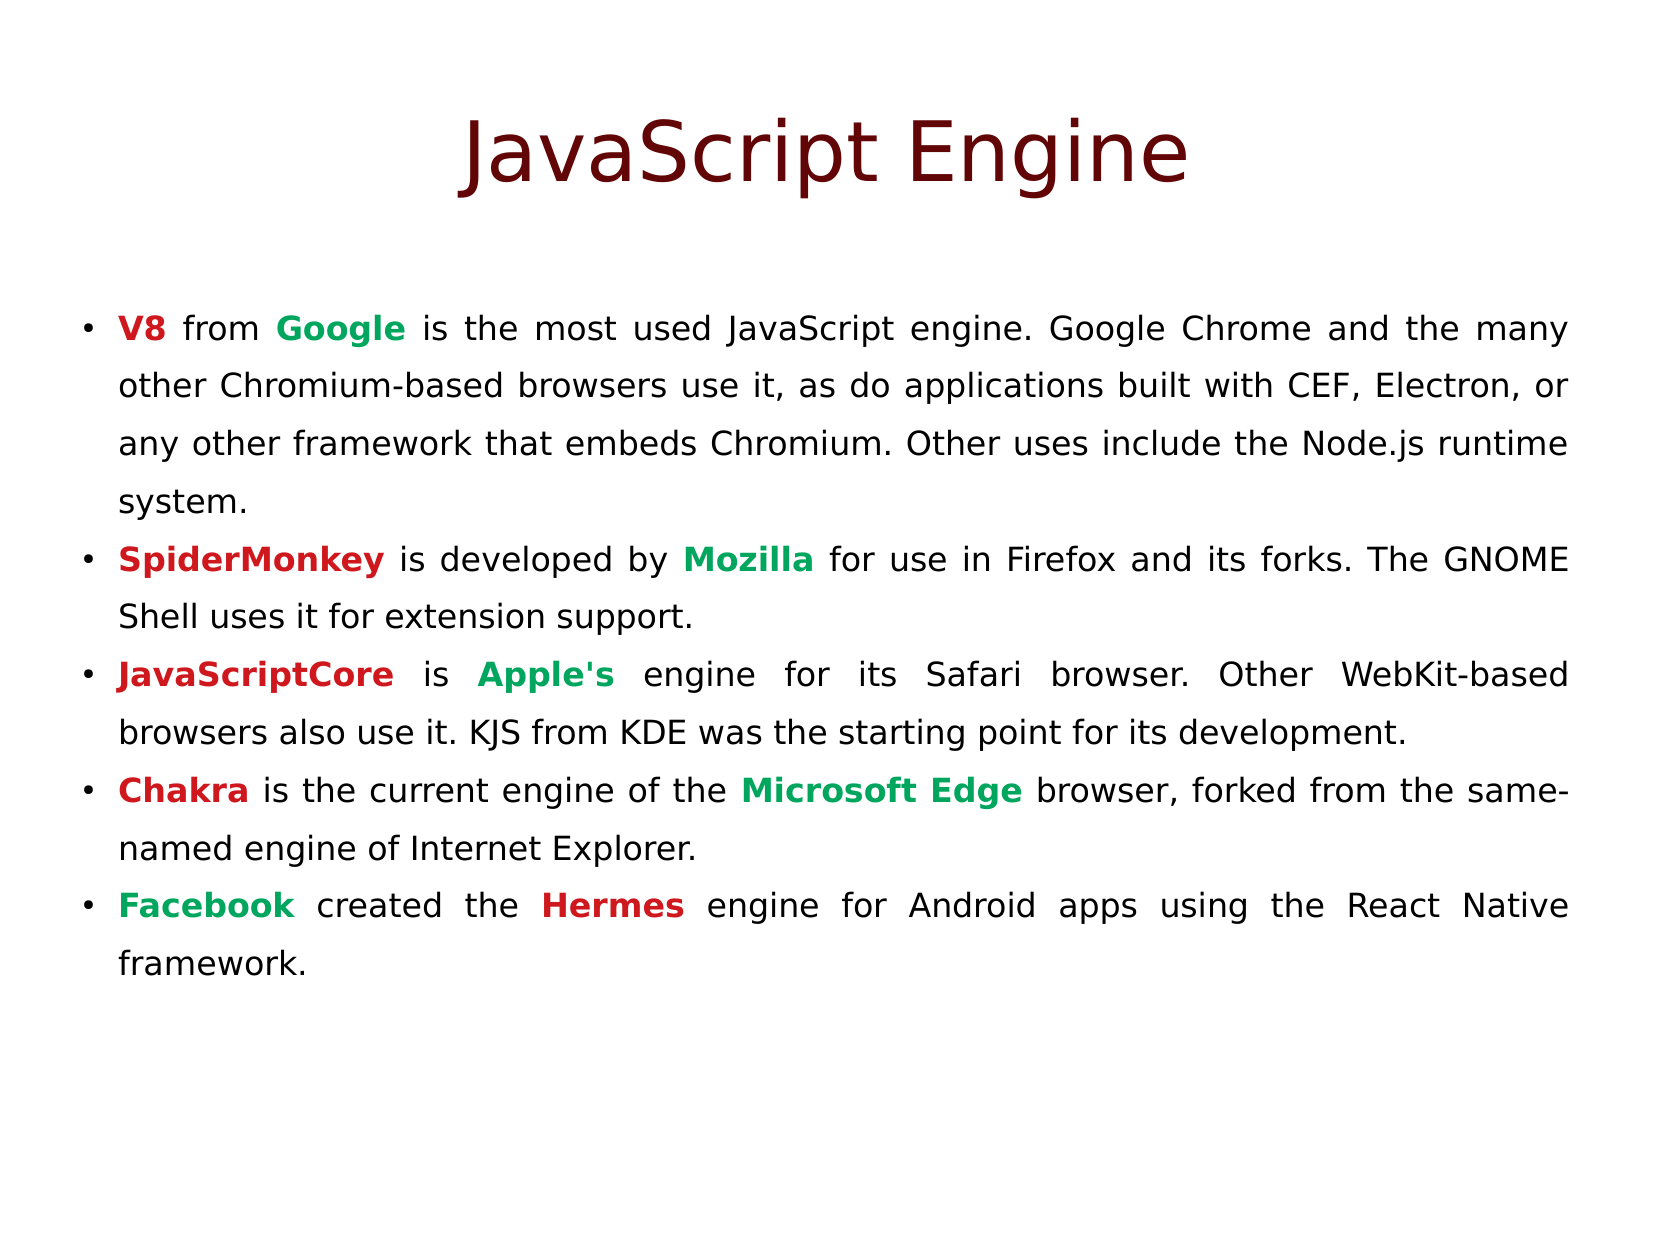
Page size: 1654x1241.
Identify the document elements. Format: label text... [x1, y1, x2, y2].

title JavaScript Engine [82, 49, 1571, 257]
subtitle V8 from Google is the most used JavaScript engine. Google Chrome and the many other Chromium-based browsers use it, as do applications built with CEF, Electron, or any other framework that embeds Chromium. Other uses include the Node.js runtime system. SpiderMonkey is developed by Mozilla for use in Firefox and its forks. The GNOME Shell uses it for extension support. JavaScriptCore is Apple's engine for its Safari browser. Other WebKit-based browsers also use it. KJS from KDE was the starting point for its development. Chakra is the current engine of the Microsoft Edge browser, forked from the same-named engine of Internet Explorer. Facebook created the Hermes engine for Android apps using the React Native framework. [82, 290, 1571, 984]
